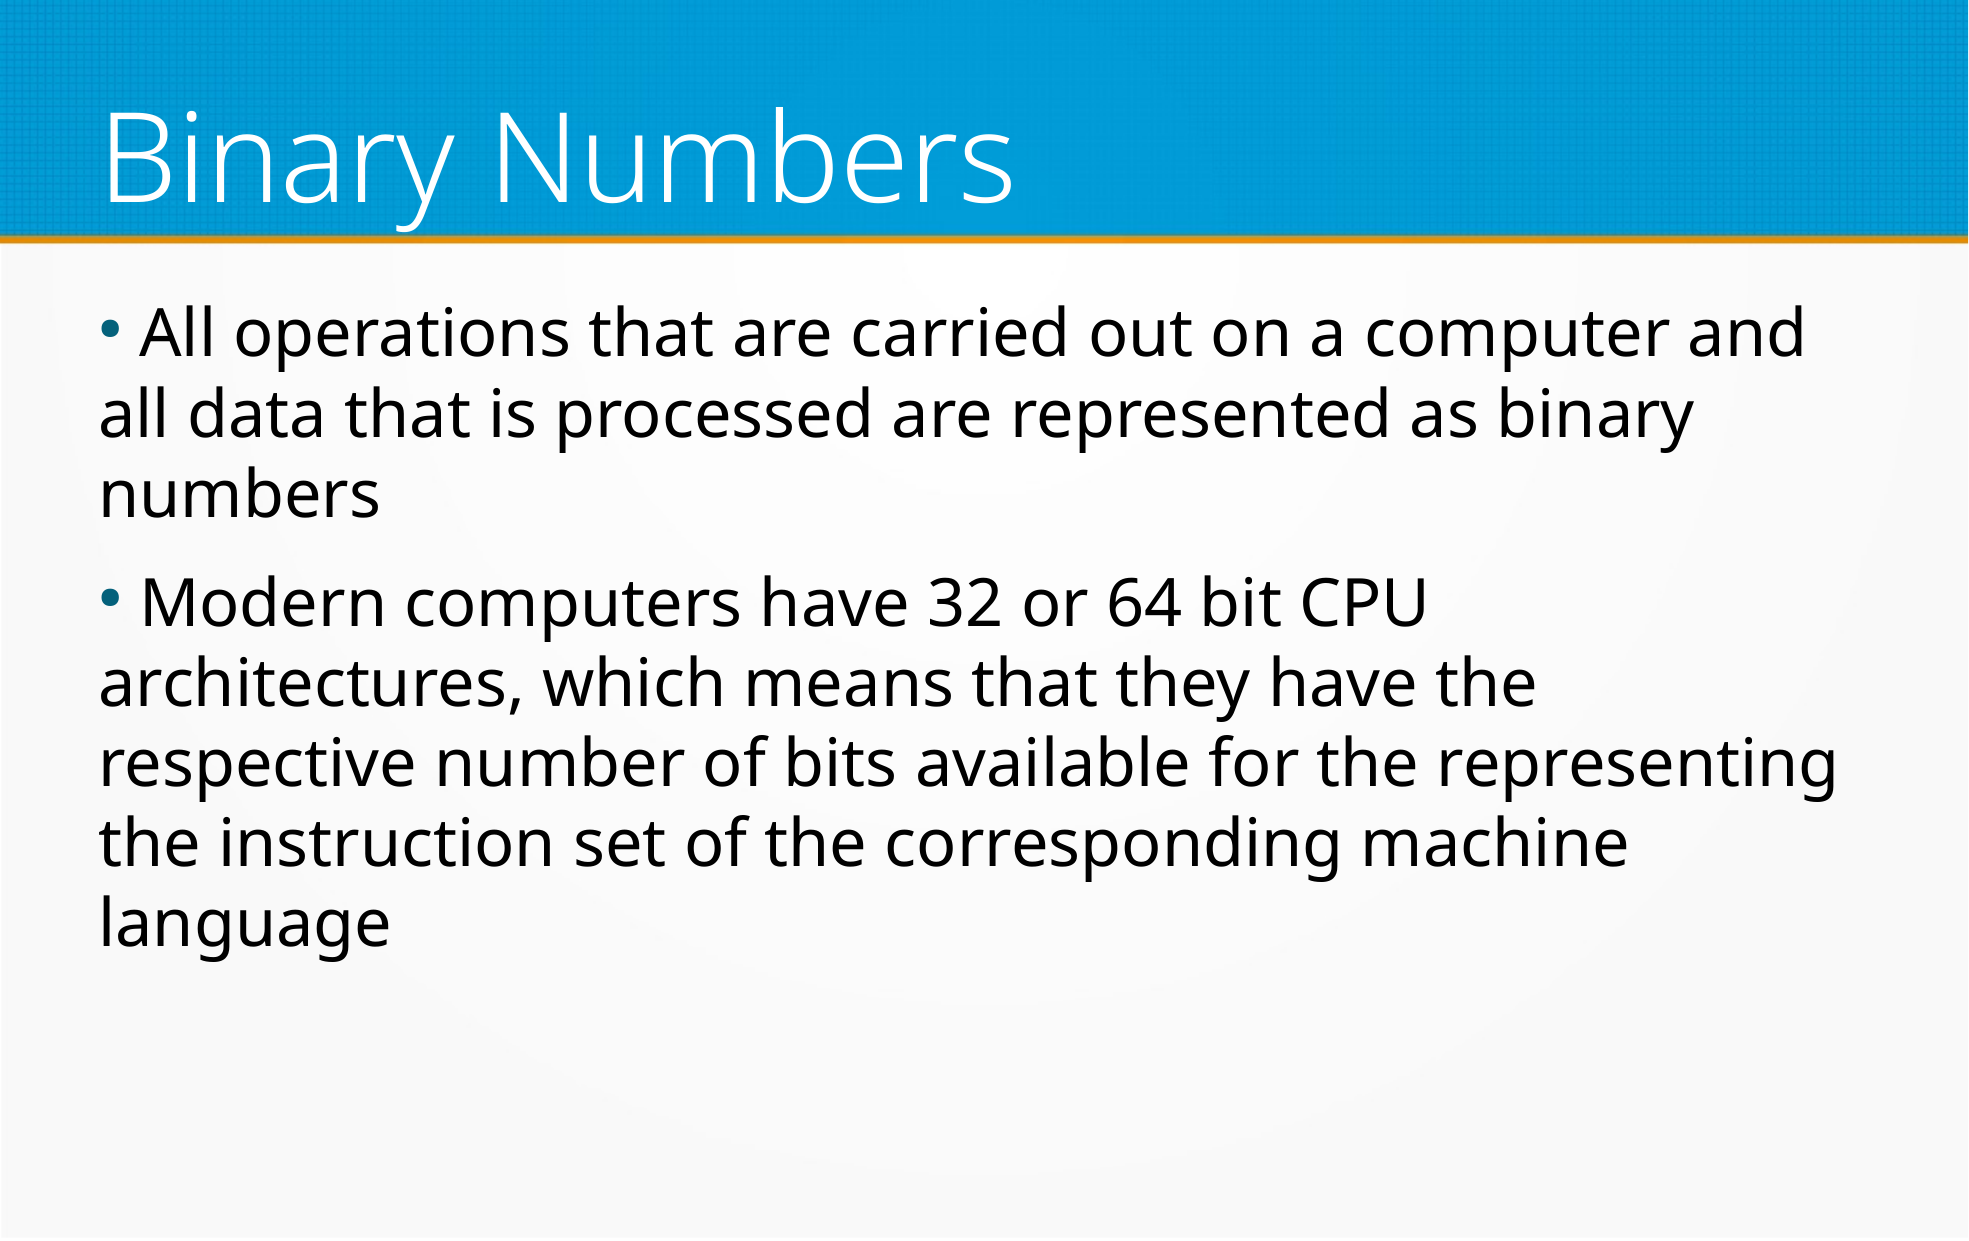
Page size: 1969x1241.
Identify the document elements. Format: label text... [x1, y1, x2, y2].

list All operations that are carried out on a computer and all data that is processed are represented as binary numbers Modern computers have 32 or 64 bit CPU architectures, which means that they have the respective number of bits available for the representing the instruction set of the corresponding machine language [98, 290, 1870, 1010]
picture [0, 232, 1969, 1241]
title Binary Numbers [98, 19, 1870, 228]
